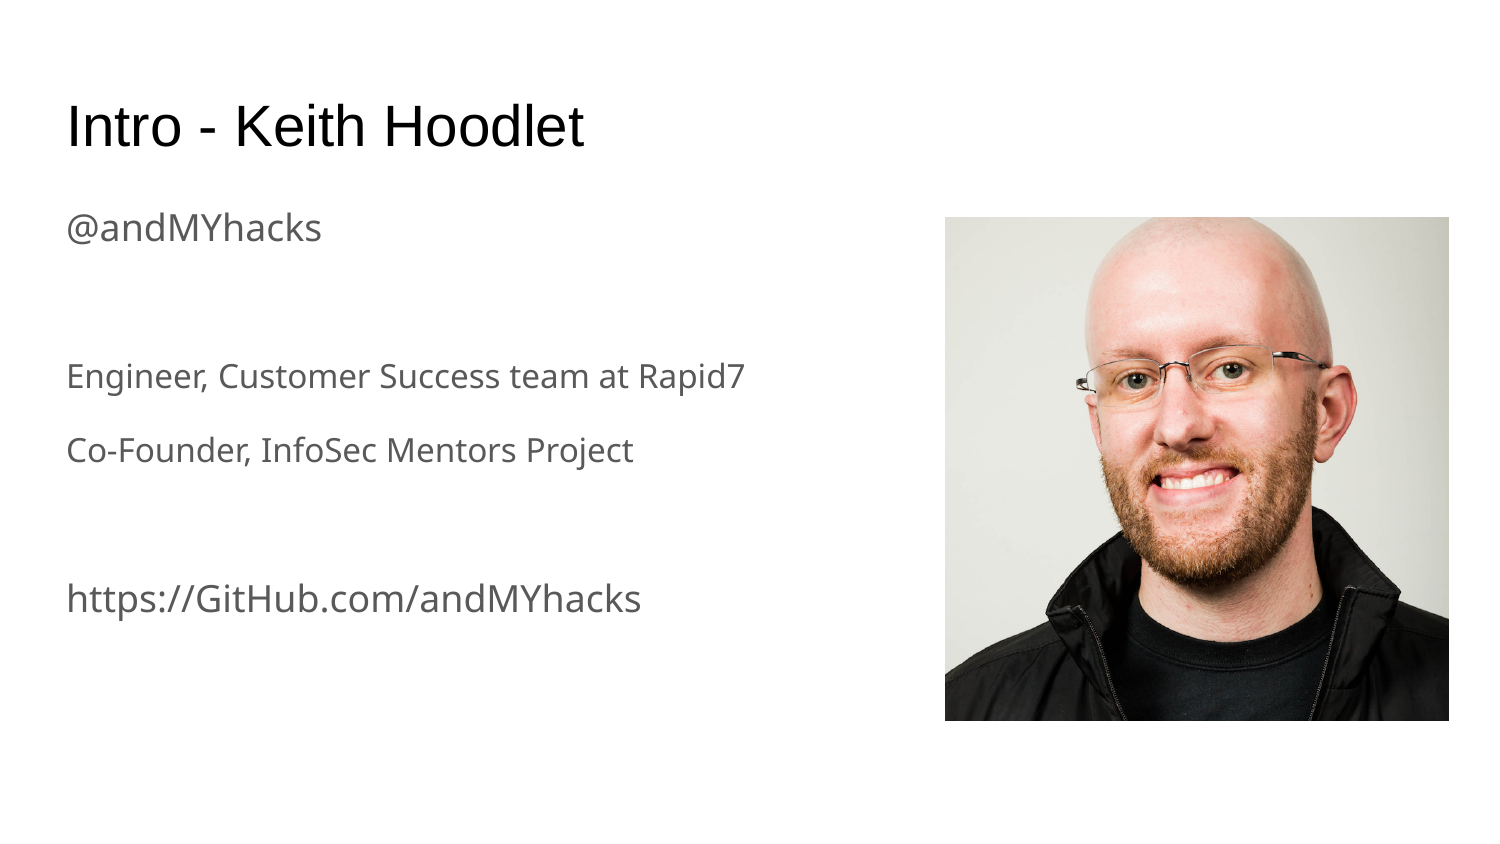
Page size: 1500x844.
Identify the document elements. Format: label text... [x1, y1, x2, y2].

title Intro - Keith Hoodlet [51, 72, 1449, 167]
picture [945, 217, 1449, 721]
list @andMYhacks Engineer, Customer Success team at Rapid7 Co-Founder, InfoSec Mentors Project https://GitHub.com/andMYhacks [51, 189, 1449, 750]
